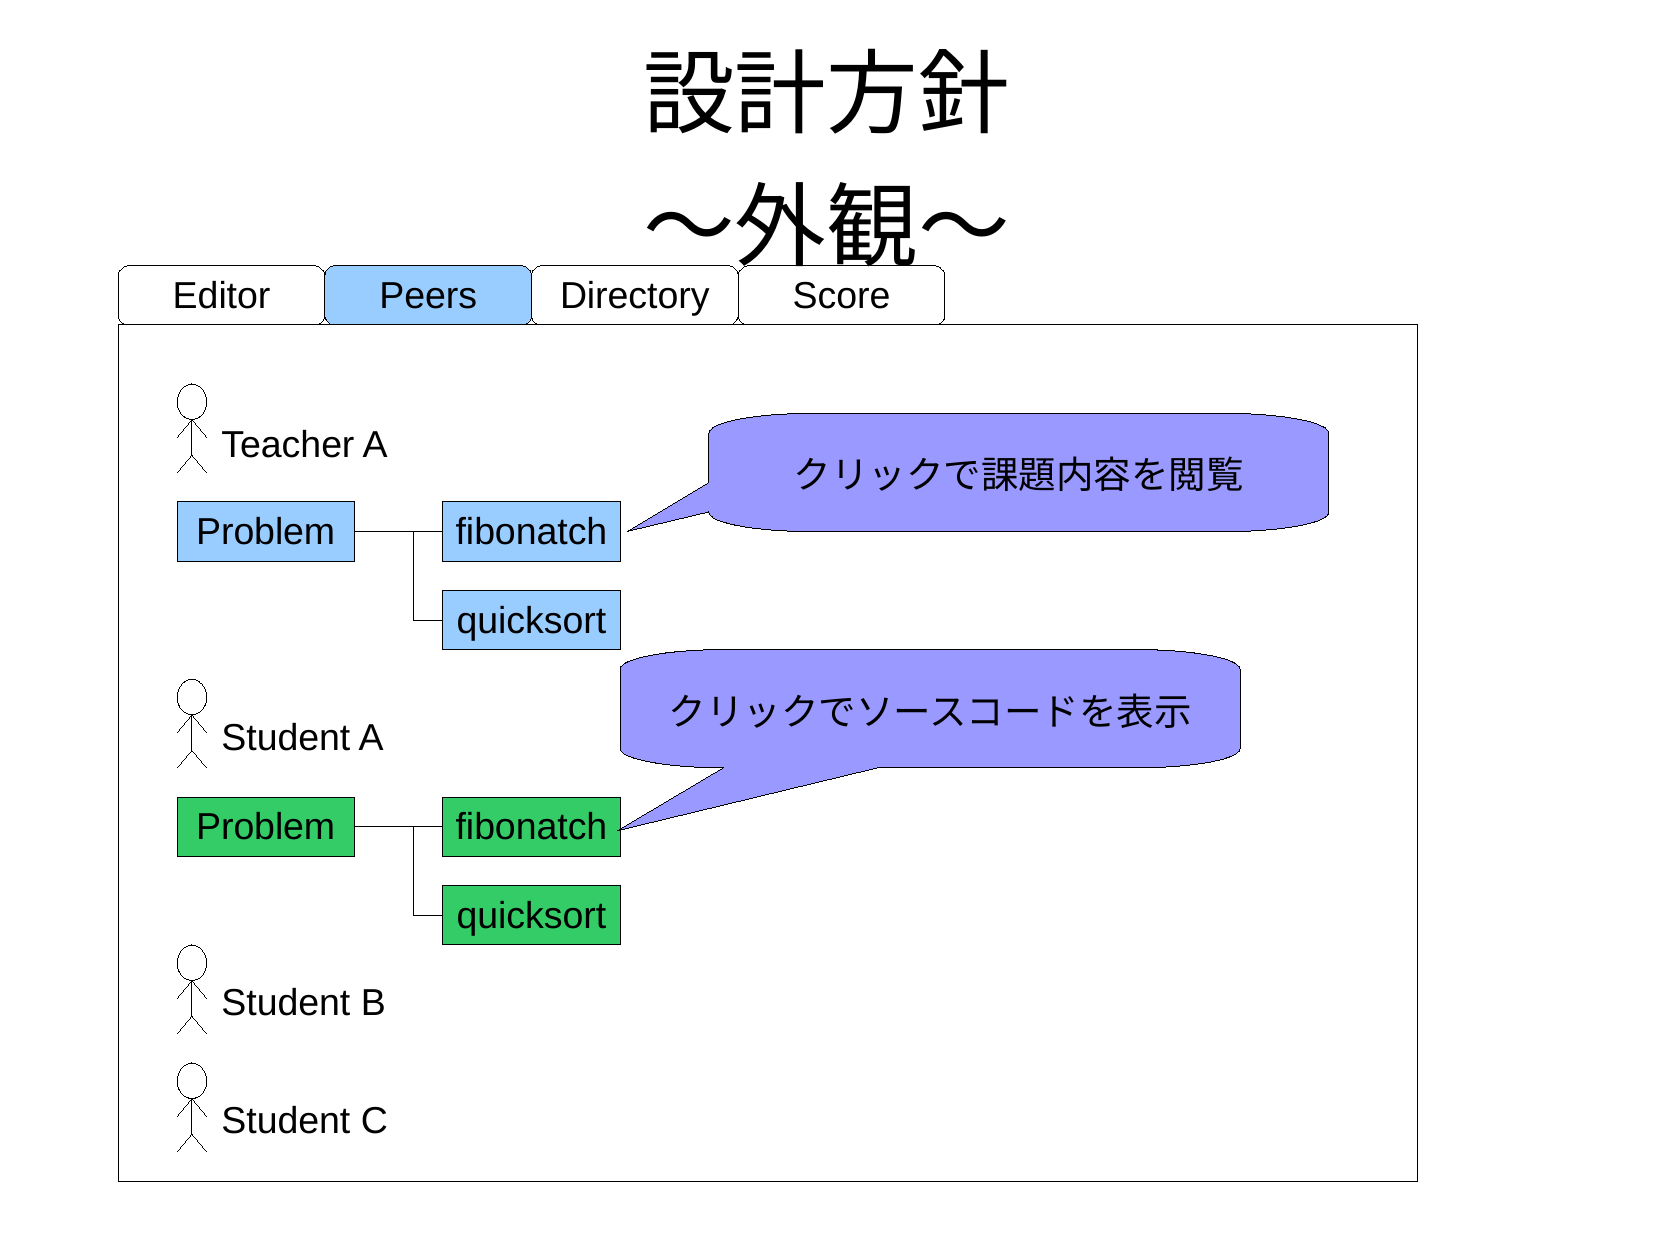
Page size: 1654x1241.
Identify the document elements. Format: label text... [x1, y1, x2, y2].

text_box Score [738, 265, 945, 325]
text_box クリックで課題内容を閲覧 [627, 413, 1329, 532]
text_box Peers [325, 265, 532, 324]
text_box quicksort [442, 590, 621, 650]
text_box Problem [177, 501, 355, 562]
title 設計方針 ～外観～ [82, 36, 1571, 270]
text_box fibonatch [442, 501, 621, 562]
text_box Student C [206, 1092, 414, 1150]
text_box Student B [206, 974, 414, 1032]
text_box クリックでソースコードを表示 [617, 649, 1241, 831]
text_box Student A [206, 708, 414, 766]
text_box Directory [531, 265, 738, 324]
text_box quicksort [442, 885, 621, 945]
text_box Teacher A [206, 415, 443, 473]
text_box Problem [177, 797, 355, 857]
text_box Editor [118, 265, 325, 324]
text_box fibonatch [442, 797, 621, 857]
